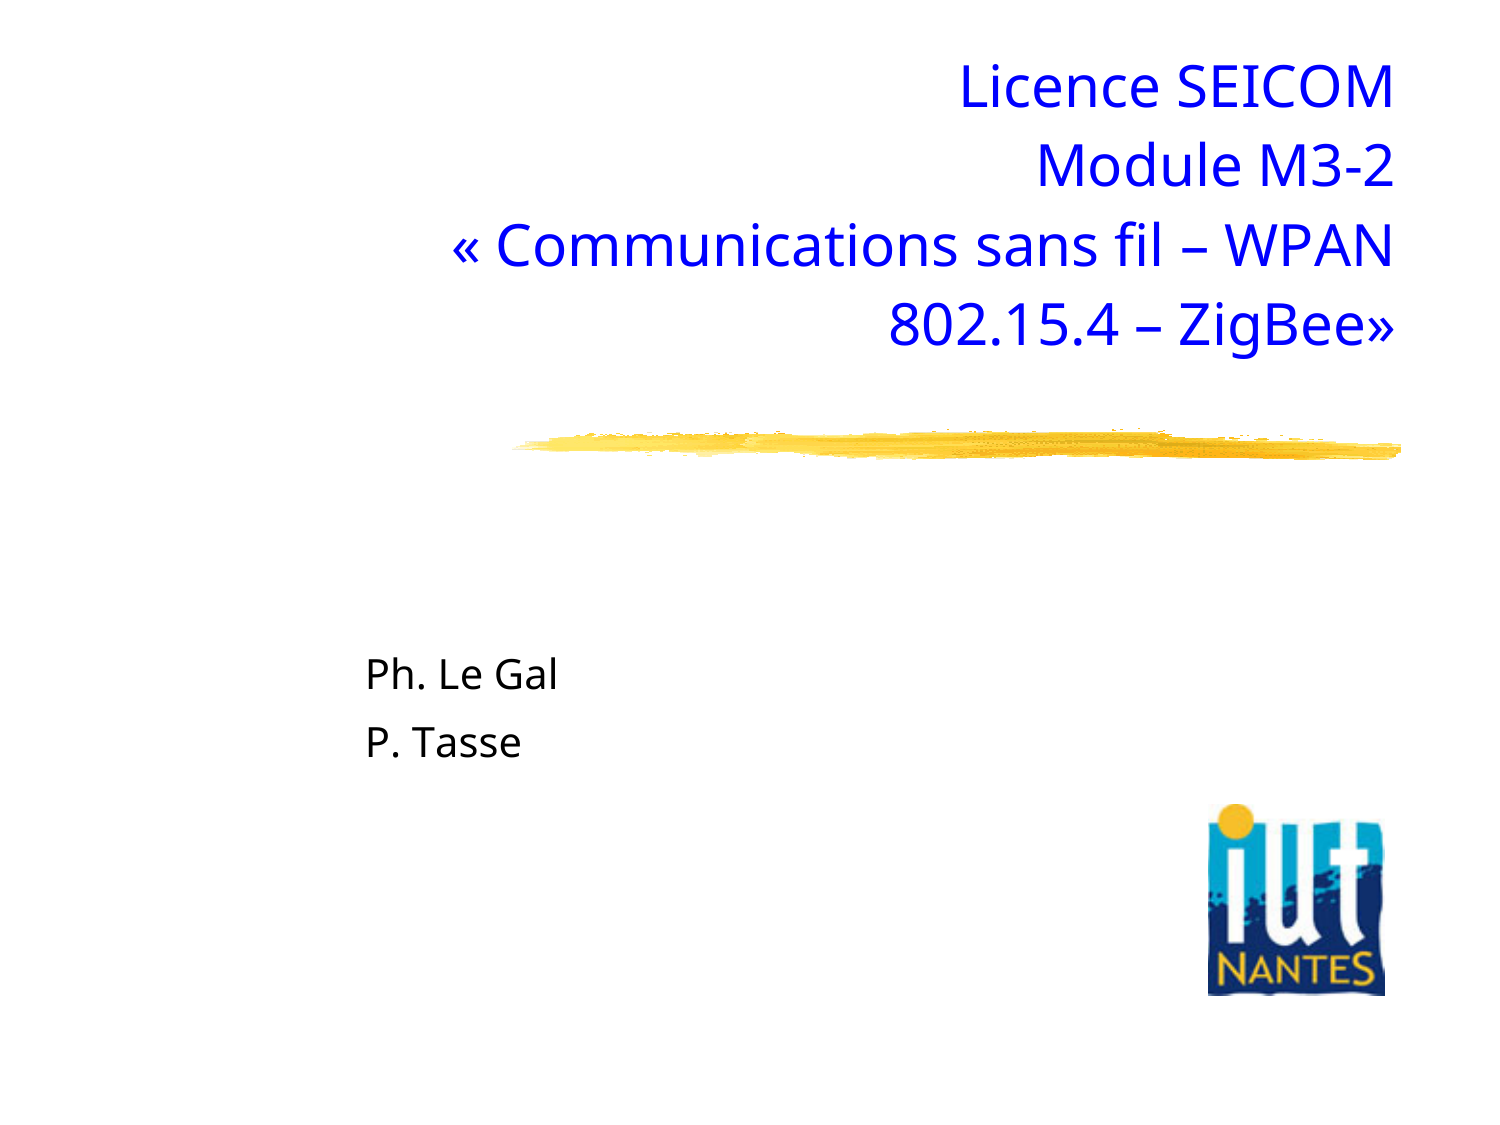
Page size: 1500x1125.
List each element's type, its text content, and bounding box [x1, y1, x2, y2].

subtitle Ph. Le Gal P. Tasse [350, 637, 1401, 940]
picture [1208, 804, 1385, 996]
text_box Licence SEICOM Module M3-2 « Communications sans fil – WPAN 802.15.4 – ZigBee» [123, 67, 1396, 340]
picture [512, 424, 1401, 467]
